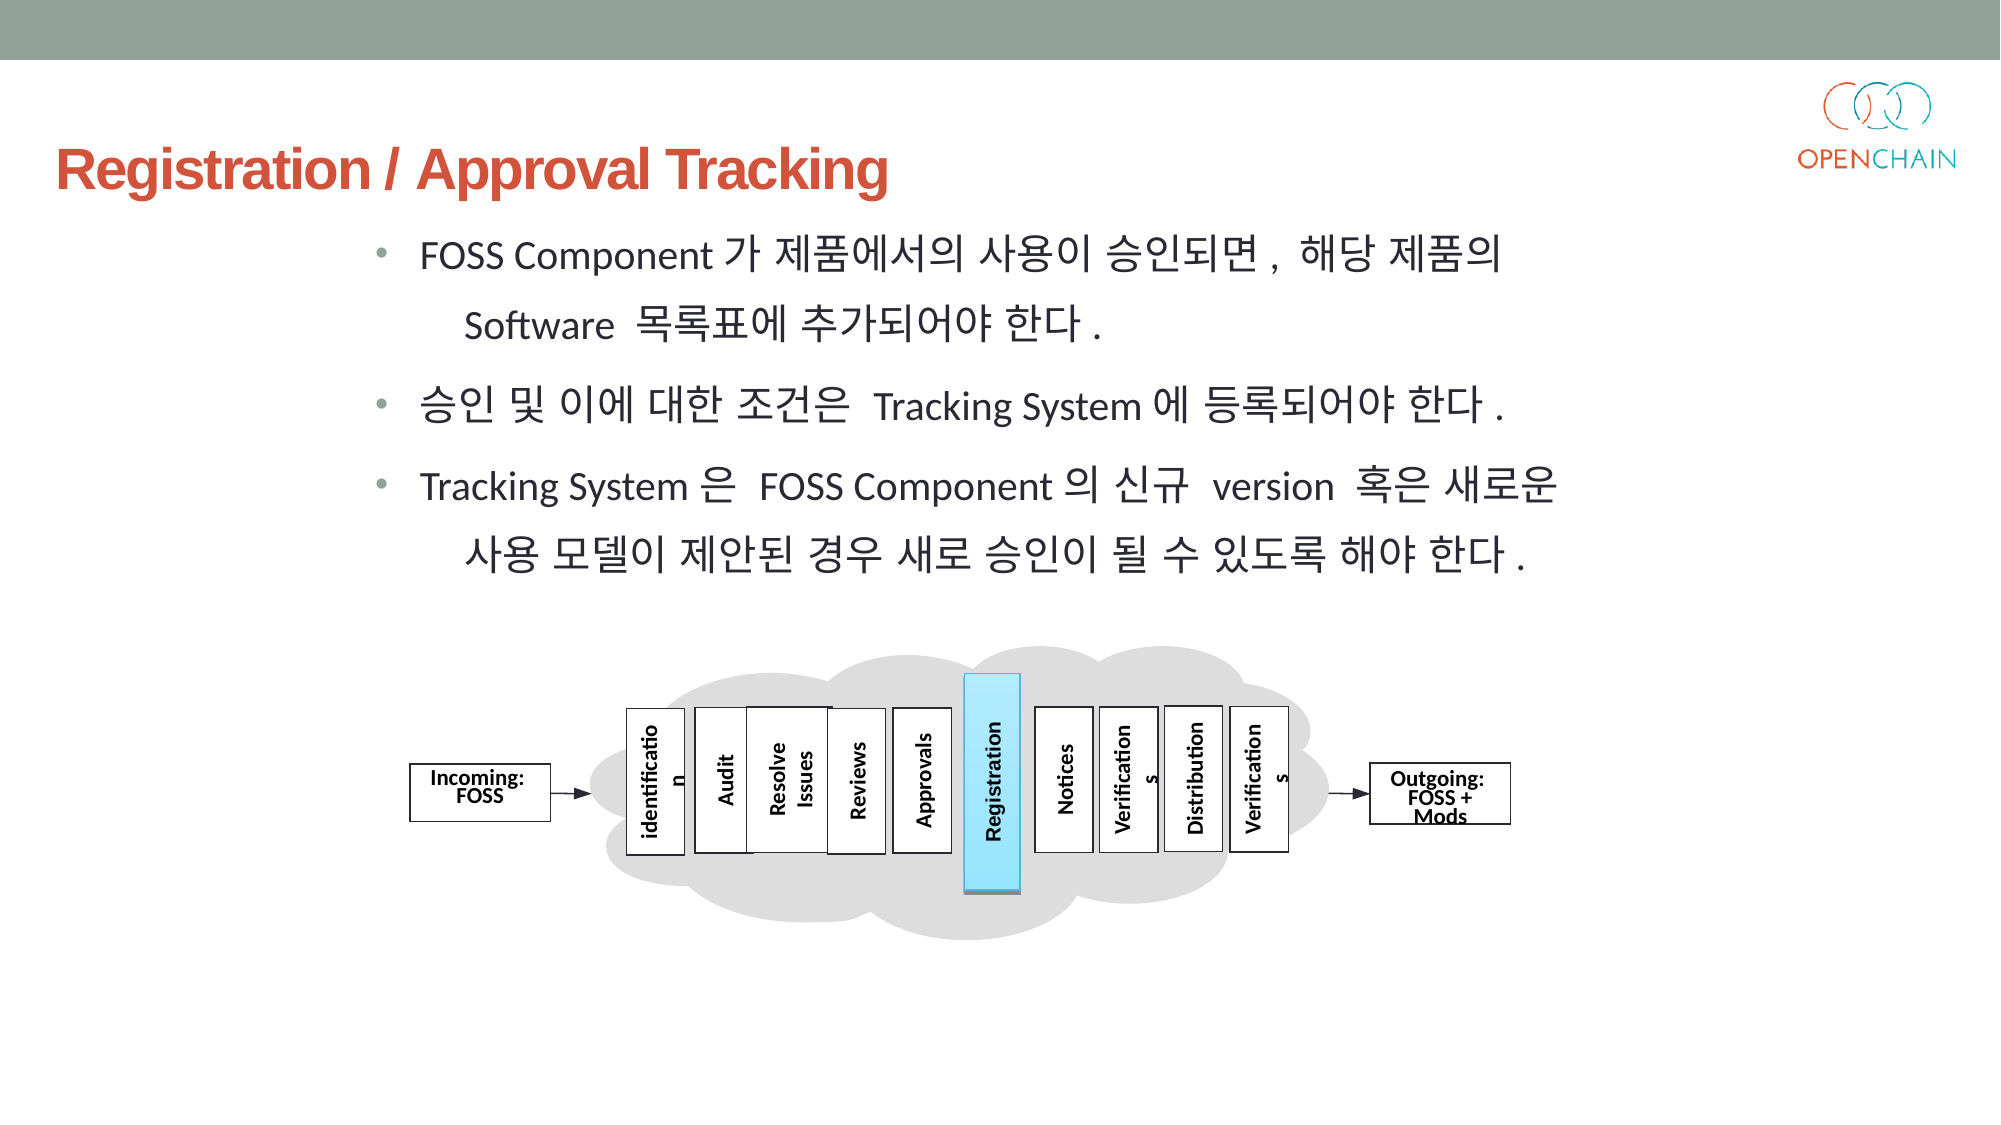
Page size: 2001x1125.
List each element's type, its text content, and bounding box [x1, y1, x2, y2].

text_box Registration [964, 674, 1020, 890]
text_box Verifications [1230, 707, 1288, 852]
list FOSS Component가 제품에서의 사용이 승인되면, 해당 제품의 Software 목록표에 추가되어야 한다. 승인 및 이에 대한 조건은 Tracking System에 등록되어야 한다. Tracking System은 FOSS Component의 신규 version 혹은 새로운 사용 모델이 제안된 경우 새로 승인이 될 수 있도록 해야 한다. [333, 248, 1675, 622]
text_box Incoming: FOSS [410, 764, 550, 822]
text_box Registration / Approval Tracking [40, 84, 1841, 248]
text_box identification [627, 708, 685, 855]
text_box Outgoing: FOSS + Mods [1370, 763, 1511, 824]
text_box Notices [1035, 707, 1093, 852]
text_box Verifications [1100, 707, 1158, 852]
text_box Audit [695, 707, 753, 853]
text_box Distribution [1165, 706, 1223, 852]
text_box [589, 646, 1330, 941]
text_box Reviews [827, 708, 885, 854]
text_box Approvals [893, 708, 951, 853]
text_box Resolve Issues [747, 707, 832, 852]
